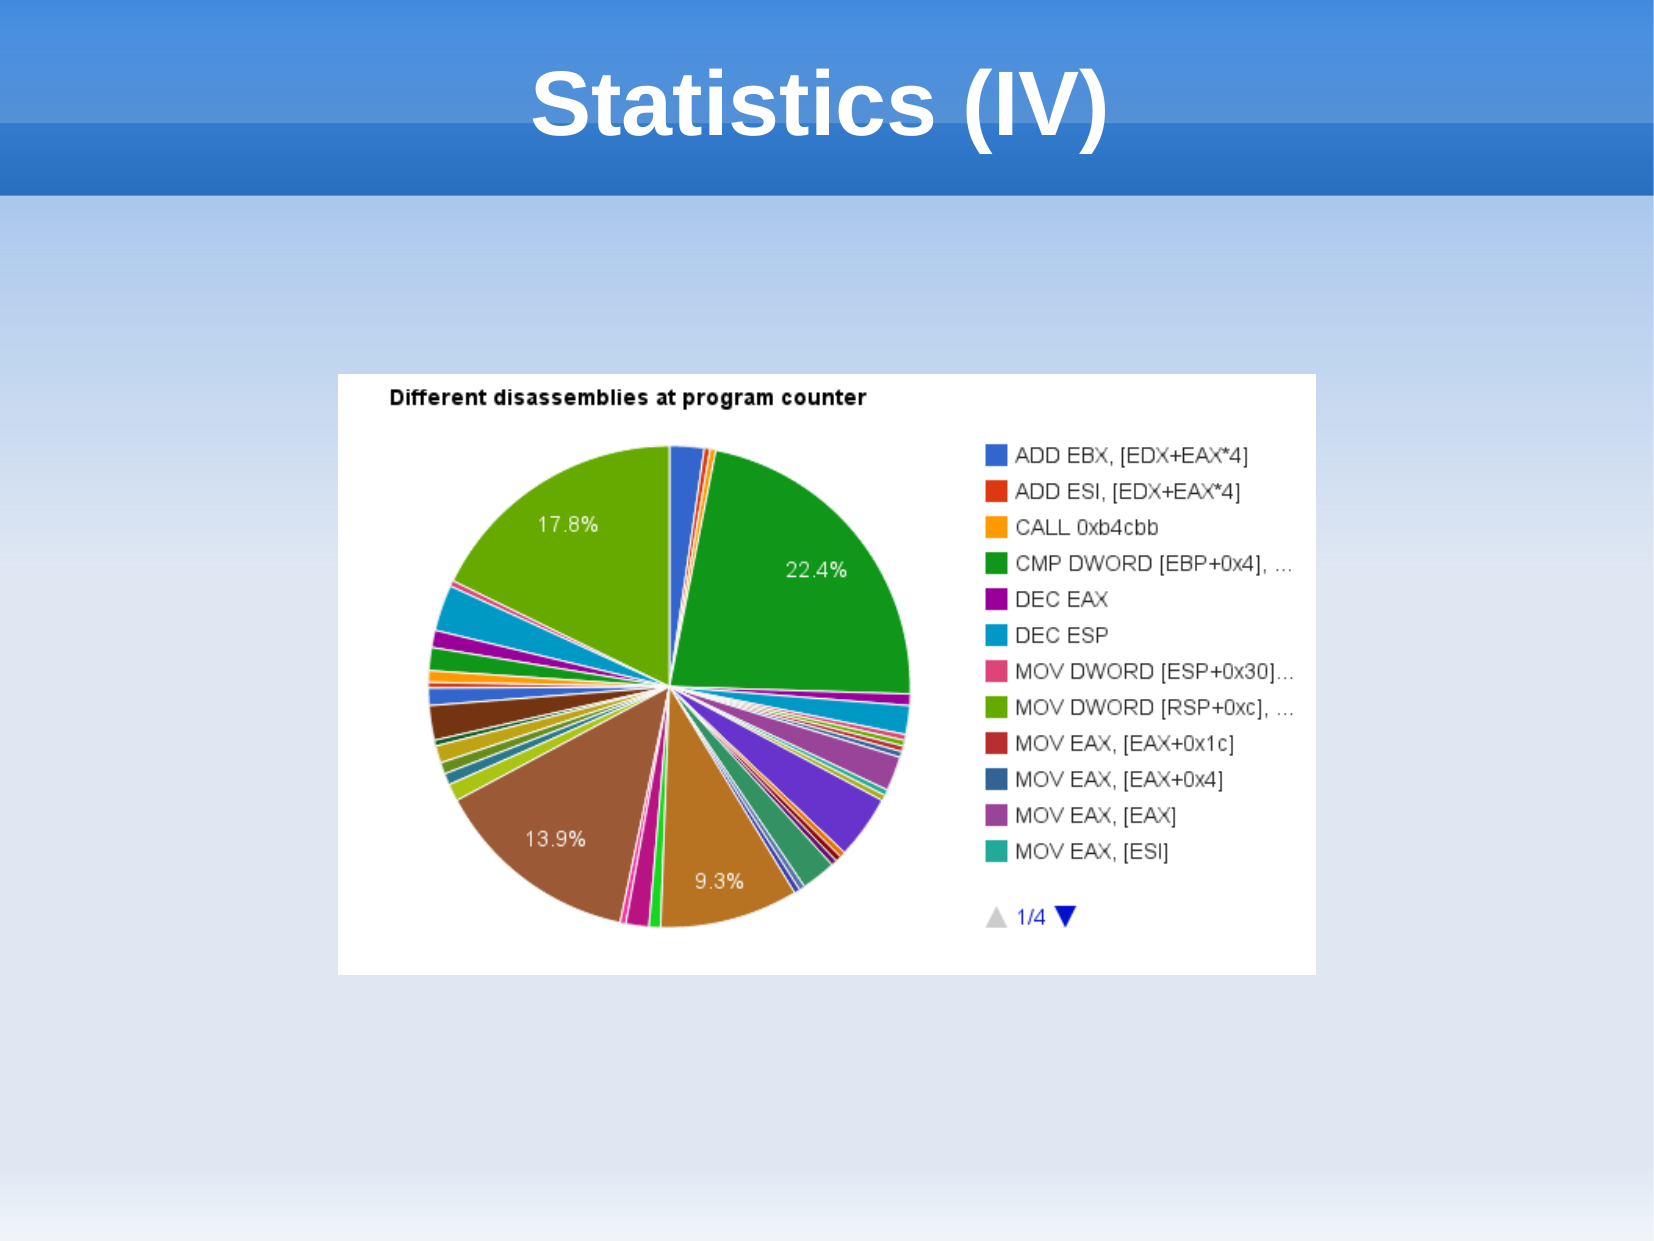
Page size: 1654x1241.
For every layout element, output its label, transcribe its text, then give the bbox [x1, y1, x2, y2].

title Statistics (IV) [76, 0, 1565, 208]
picture [0, 0, 1654, 1241]
